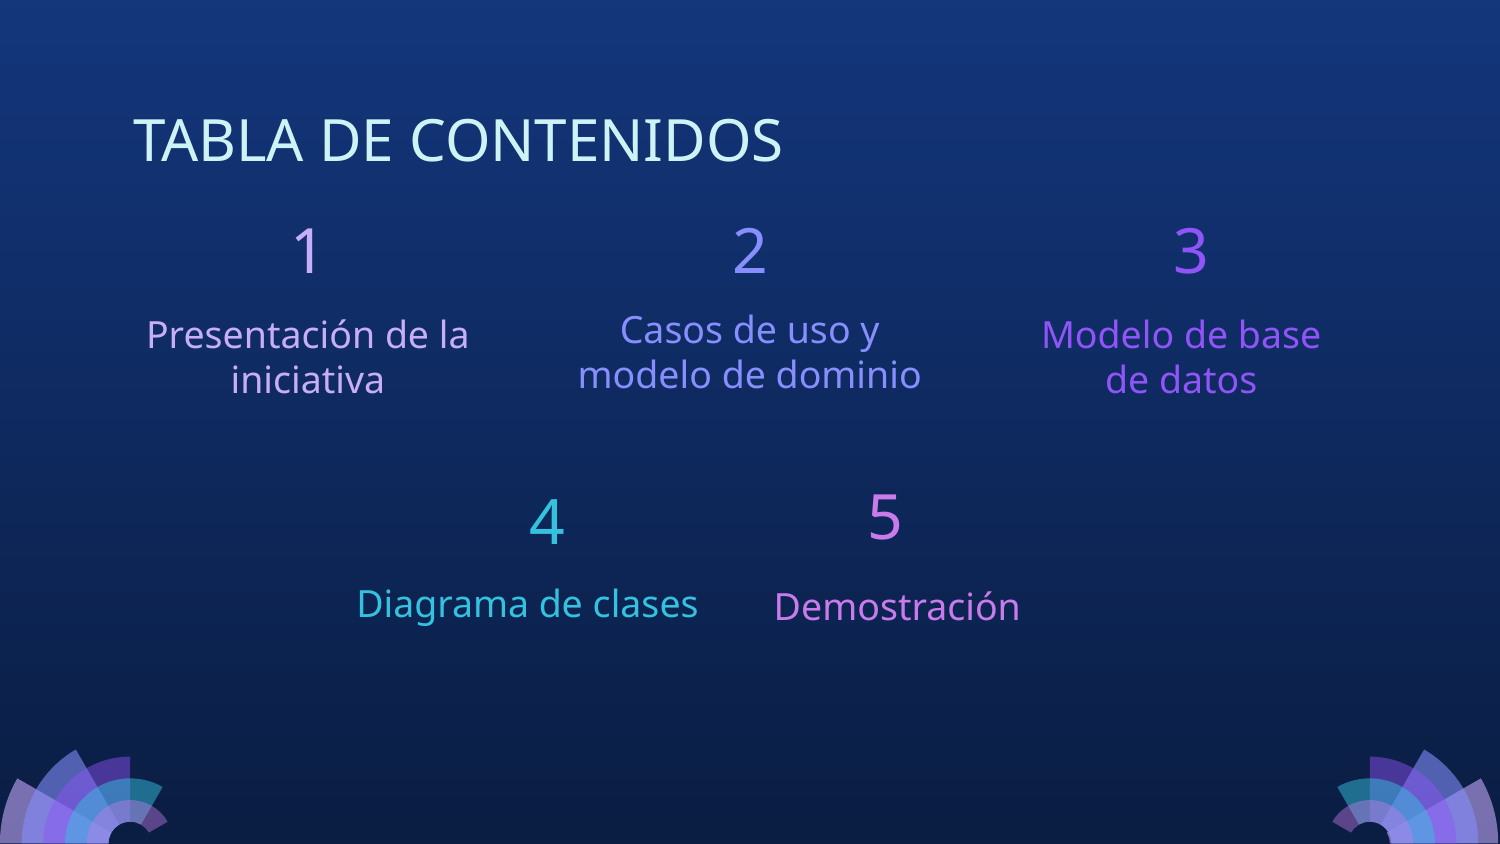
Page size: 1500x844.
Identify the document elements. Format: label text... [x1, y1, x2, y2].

subtitle Diagrama de clases [337, 562, 718, 643]
subtitle Demostración [707, 573, 1088, 638]
title 2 [659, 216, 841, 281]
title TABLA DE CONTENIDOS [118, 88, 1382, 183]
title 5 [794, 482, 976, 547]
subtitle Casos de uso y modelo de dominio [559, 290, 940, 413]
subtitle Presentación de la iniciativa [118, 300, 499, 413]
title 4 [457, 487, 638, 552]
title 3 [1101, 216, 1282, 281]
title Modelo de base de datos [1012, 300, 1351, 413]
title 1 [218, 216, 399, 281]
